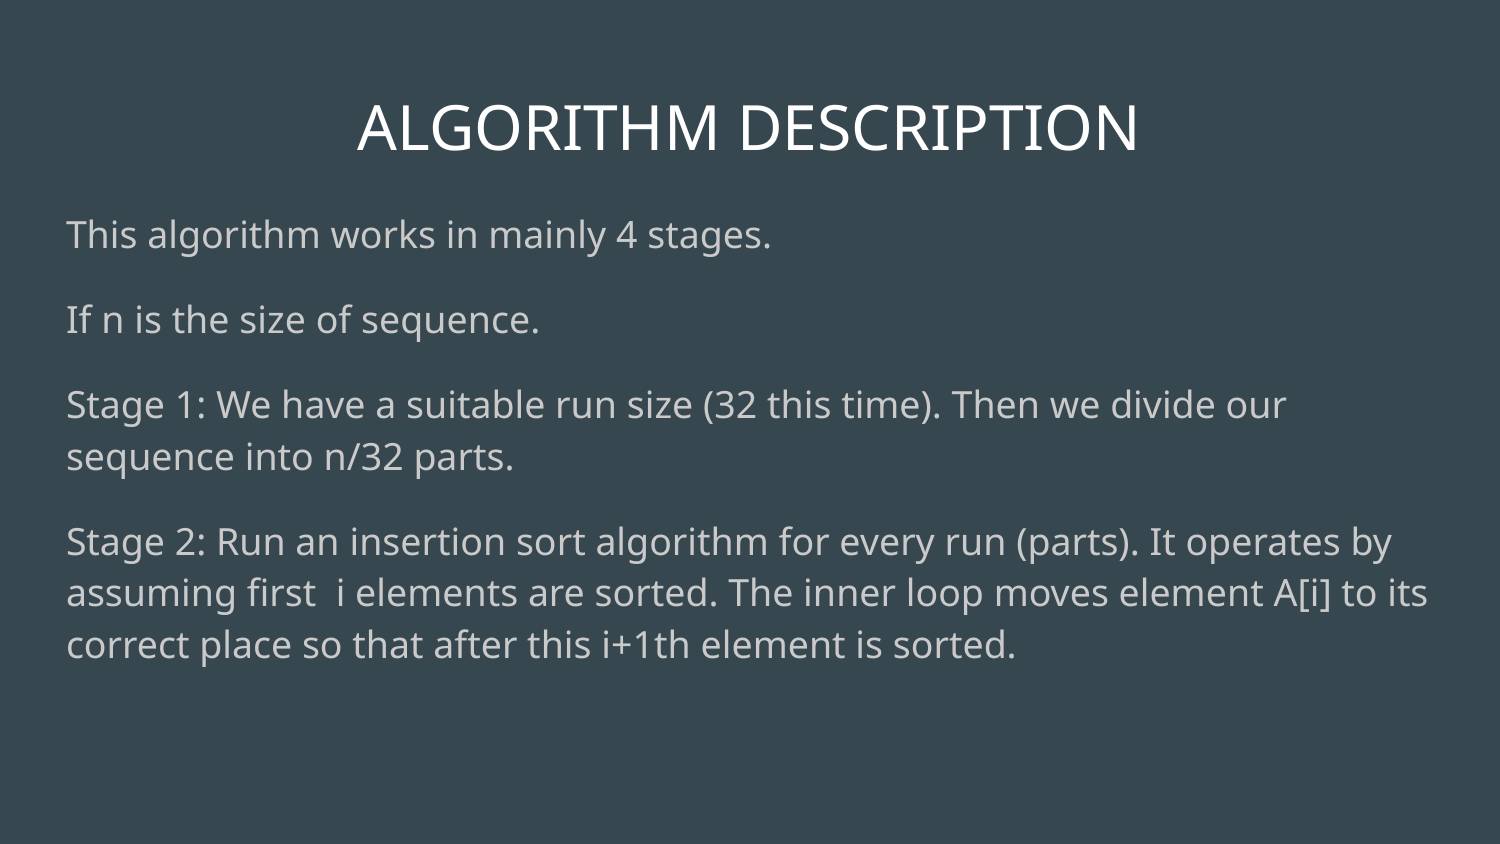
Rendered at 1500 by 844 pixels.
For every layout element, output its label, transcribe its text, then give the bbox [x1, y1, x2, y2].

title ALGORITHM DESCRIPTION [51, 72, 1449, 167]
list This algorithm works in mainly 4 stages. If n is the size of sequence. Stage 1: We have a suitable run size (32 this time). Then we divide our sequence into n/32 parts. Stage 2: Run an insertion sort algorithm for every run (parts). It operates by assuming first i elements are sorted. The inner loop moves element A[i] to its correct place so that after this i+1th element is sorted. [51, 189, 1450, 750]
